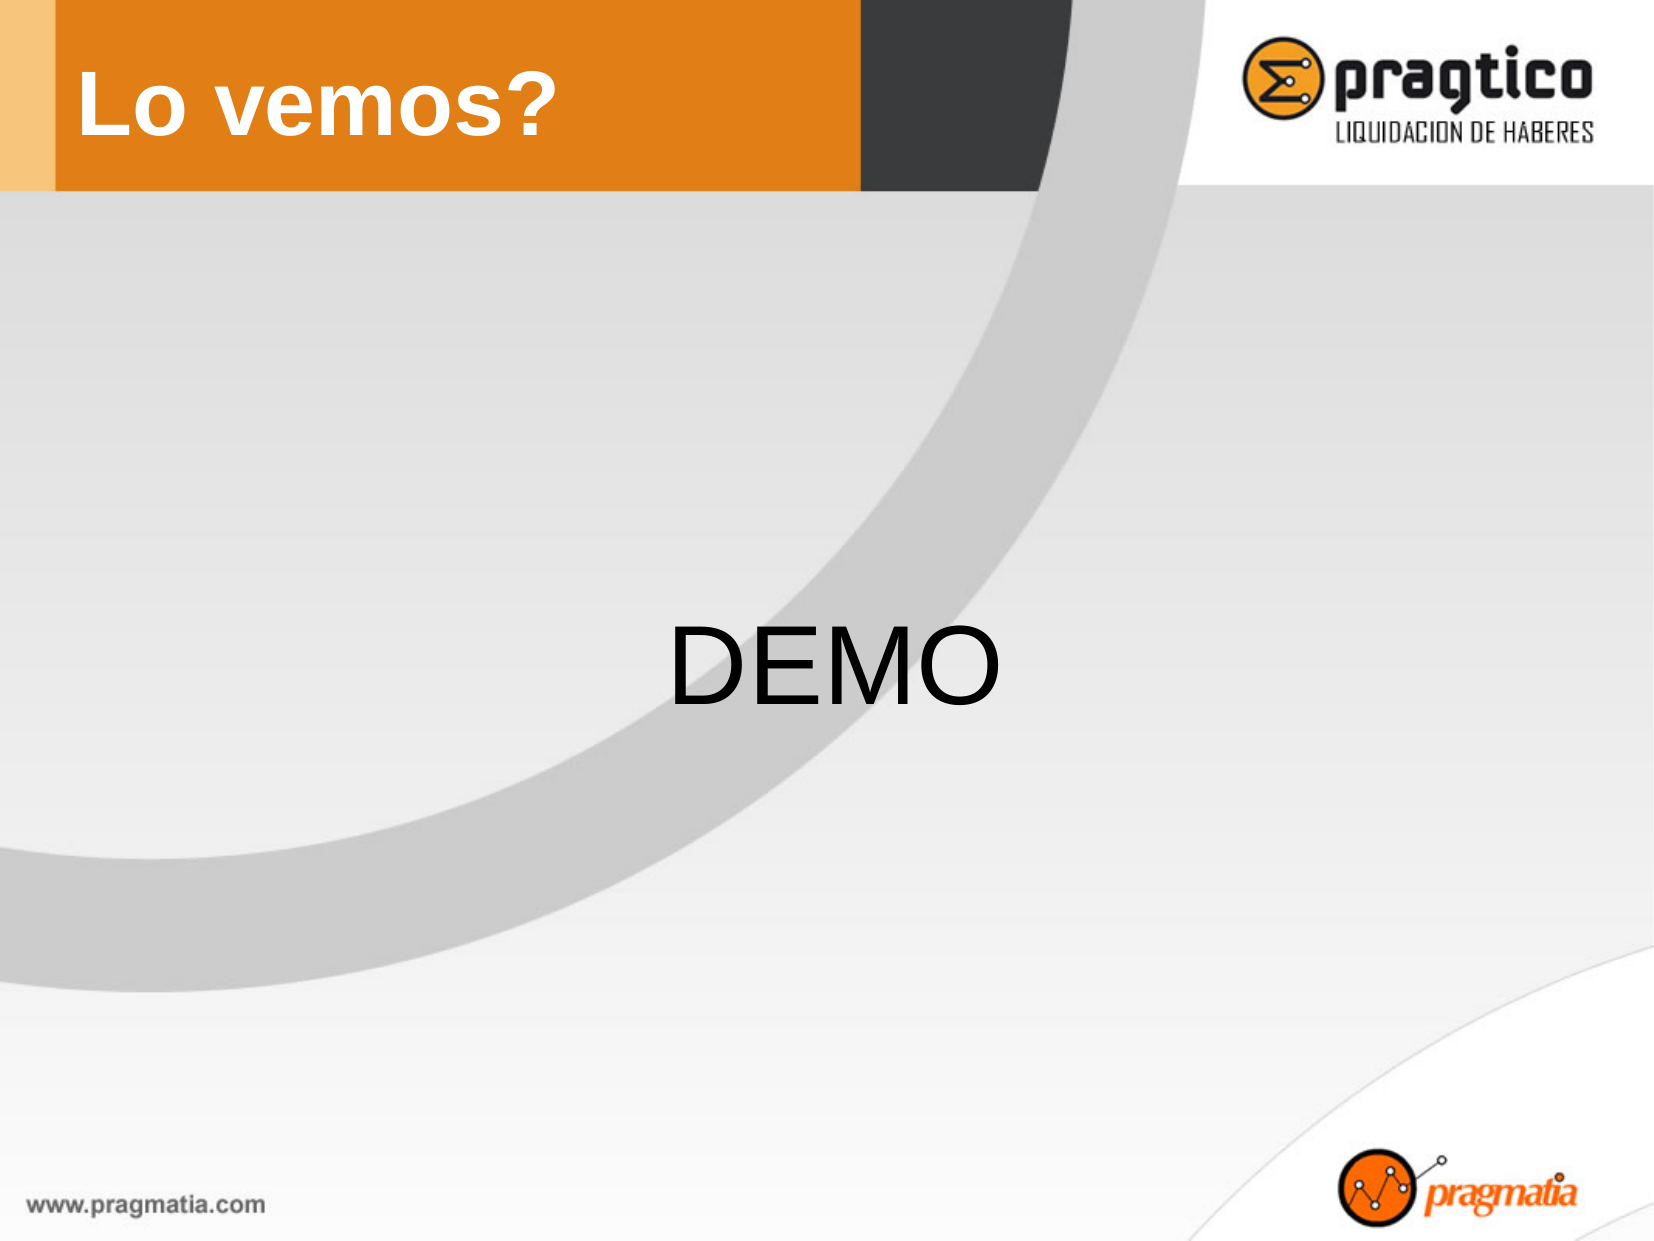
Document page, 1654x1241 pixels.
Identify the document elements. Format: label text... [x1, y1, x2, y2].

picture [0, 0, 1654, 1241]
title Lo vemos? [76, 7, 1565, 200]
list DEMO [82, 290, 1571, 1094]
